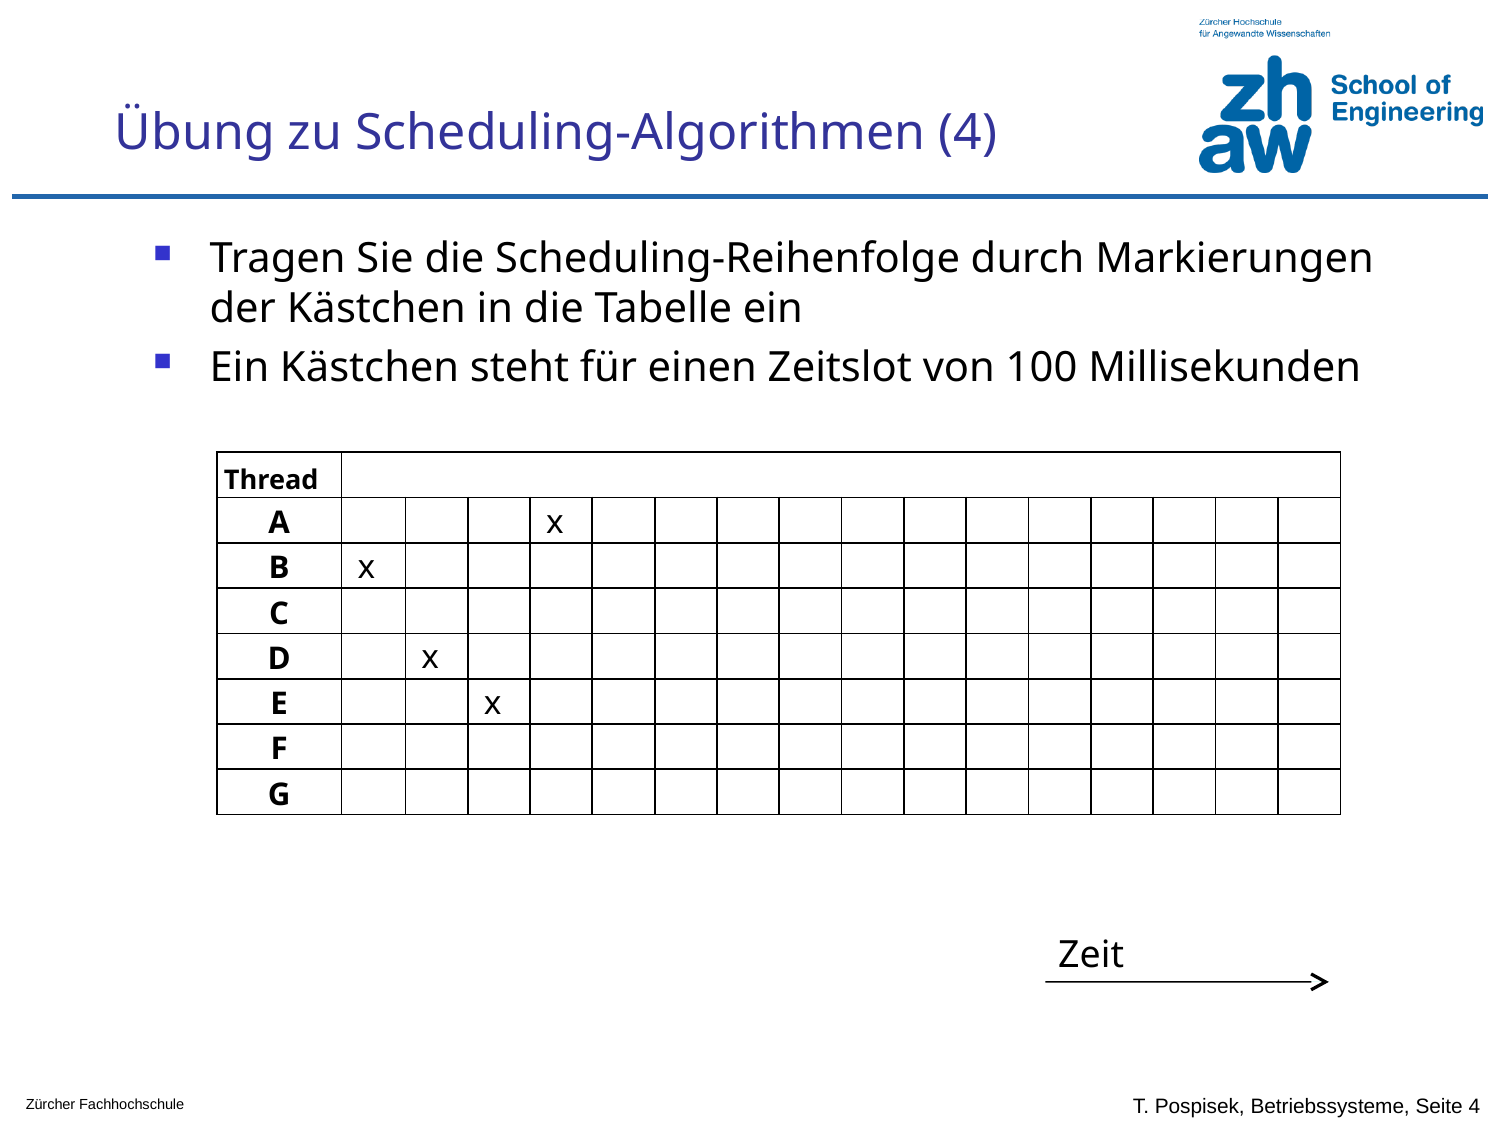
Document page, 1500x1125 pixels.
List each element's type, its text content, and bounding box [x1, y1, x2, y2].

table_cell G [218, 770, 341, 814]
table_cell x [406, 634, 467, 678]
table_cell [1279, 544, 1340, 587]
table_cell [406, 770, 467, 814]
table_cell [469, 589, 529, 633]
table_cell x [531, 498, 591, 542]
table_cell [967, 498, 1028, 542]
table_cell [1092, 544, 1152, 587]
table_cell [842, 770, 903, 814]
table_cell [469, 544, 529, 587]
list Tragen Sie die Scheduling-Reihenfolge durch Markierungen der Kästchen in die Tabelle ein Ein Kästchen steht für einen Zeitslot von 100 Millisekunden [138, 223, 1412, 350]
table_cell [905, 589, 965, 633]
table_cell [342, 680, 405, 723]
table_cell [1279, 498, 1340, 542]
table_cell [1279, 589, 1340, 633]
table_cell [1279, 680, 1340, 723]
table_cell [718, 770, 778, 814]
table_cell [1092, 589, 1152, 633]
table_cell [1154, 544, 1215, 587]
table_cell B [218, 544, 341, 587]
table_cell F [218, 725, 341, 768]
table_cell [406, 498, 467, 542]
table_cell [656, 544, 716, 587]
table_cell [718, 589, 778, 633]
table_cell [780, 680, 841, 723]
table_cell [780, 498, 841, 542]
table_cell A [218, 498, 341, 542]
table_cell [656, 725, 716, 768]
table_cell [342, 589, 405, 633]
table_cell [593, 725, 654, 768]
table_cell [656, 498, 716, 542]
table_cell x [342, 544, 405, 587]
table_cell [656, 634, 716, 678]
table_cell [967, 544, 1028, 587]
table_cell [718, 634, 778, 678]
table_cell [967, 589, 1028, 633]
table_cell [593, 680, 654, 723]
table_cell E [218, 680, 341, 723]
table_cell [842, 680, 903, 723]
table_cell [1216, 680, 1277, 723]
table_cell [531, 589, 591, 633]
table_cell [1154, 680, 1215, 723]
table_cell x [469, 680, 529, 723]
table_cell [718, 680, 778, 723]
table_cell [593, 498, 654, 542]
table_cell [905, 680, 965, 723]
text_box Zeit [1043, 922, 1140, 983]
table_cell [780, 634, 841, 678]
table_cell [656, 680, 716, 723]
table_cell [593, 589, 654, 633]
table_header Thread [218, 453, 341, 497]
table_header [342, 453, 1340, 497]
table_cell [842, 634, 903, 678]
table_cell [842, 589, 903, 633]
table_cell [1029, 725, 1090, 768]
table_cell [842, 544, 903, 587]
table_cell [1029, 770, 1090, 814]
table_cell [469, 498, 529, 542]
table_cell [1216, 544, 1277, 587]
table_cell [1279, 770, 1340, 814]
table_cell [1092, 725, 1152, 768]
table_cell [531, 634, 591, 678]
table_cell [1216, 634, 1277, 678]
table_cell [1029, 634, 1090, 678]
table_cell [469, 770, 529, 814]
table_cell [780, 725, 841, 768]
table_cell [1216, 770, 1277, 814]
title Übung zu Scheduling-Algorithmen (4) [99, 54, 1379, 168]
table_cell [1216, 498, 1277, 542]
table_cell [1029, 680, 1090, 723]
table_cell [1279, 725, 1340, 768]
table_cell [469, 634, 529, 678]
table_cell [905, 498, 965, 542]
table_cell [469, 725, 529, 768]
table_cell [718, 544, 778, 587]
table_cell [342, 770, 405, 814]
table_cell [1092, 498, 1152, 542]
table_cell [406, 589, 467, 633]
table_cell [593, 634, 654, 678]
table_cell [1154, 589, 1215, 633]
table_cell [1216, 725, 1277, 768]
table_cell [842, 725, 903, 768]
table_cell [593, 770, 654, 814]
table_cell [1092, 770, 1152, 814]
table_cell [1092, 680, 1152, 723]
table_cell [780, 770, 841, 814]
table_cell [1092, 634, 1152, 678]
table_cell [342, 634, 405, 678]
table_cell [406, 544, 467, 587]
table_cell [967, 725, 1028, 768]
table_cell [905, 544, 965, 587]
table_cell [531, 544, 591, 587]
table_cell [531, 725, 591, 768]
table_cell [842, 498, 903, 542]
table_cell [656, 589, 716, 633]
table_cell [1029, 544, 1090, 587]
table_cell C [218, 589, 341, 633]
table_cell [1029, 498, 1090, 542]
table_cell [780, 544, 841, 587]
table_cell [1279, 634, 1340, 678]
table_cell [531, 680, 591, 723]
table_cell [1216, 589, 1277, 633]
table_cell [656, 770, 716, 814]
table_cell [406, 725, 467, 768]
table_cell [905, 634, 965, 678]
table_cell [1154, 498, 1215, 542]
table_cell [718, 725, 778, 768]
table_cell [1154, 634, 1215, 678]
table_cell [905, 770, 965, 814]
table_cell [1154, 770, 1215, 814]
table_cell [905, 725, 965, 768]
table_cell [342, 498, 405, 542]
table_cell [967, 770, 1028, 814]
table_cell [718, 498, 778, 542]
table_cell [1029, 589, 1090, 633]
table_cell [780, 589, 841, 633]
table_cell D [218, 634, 341, 678]
table_cell [593, 544, 654, 587]
table_cell [967, 680, 1028, 723]
table_cell [967, 634, 1028, 678]
table_cell [1154, 725, 1215, 768]
table_cell [342, 725, 405, 768]
table_cell [406, 680, 467, 723]
picture [1199, 19, 1483, 173]
table_cell [531, 770, 591, 814]
